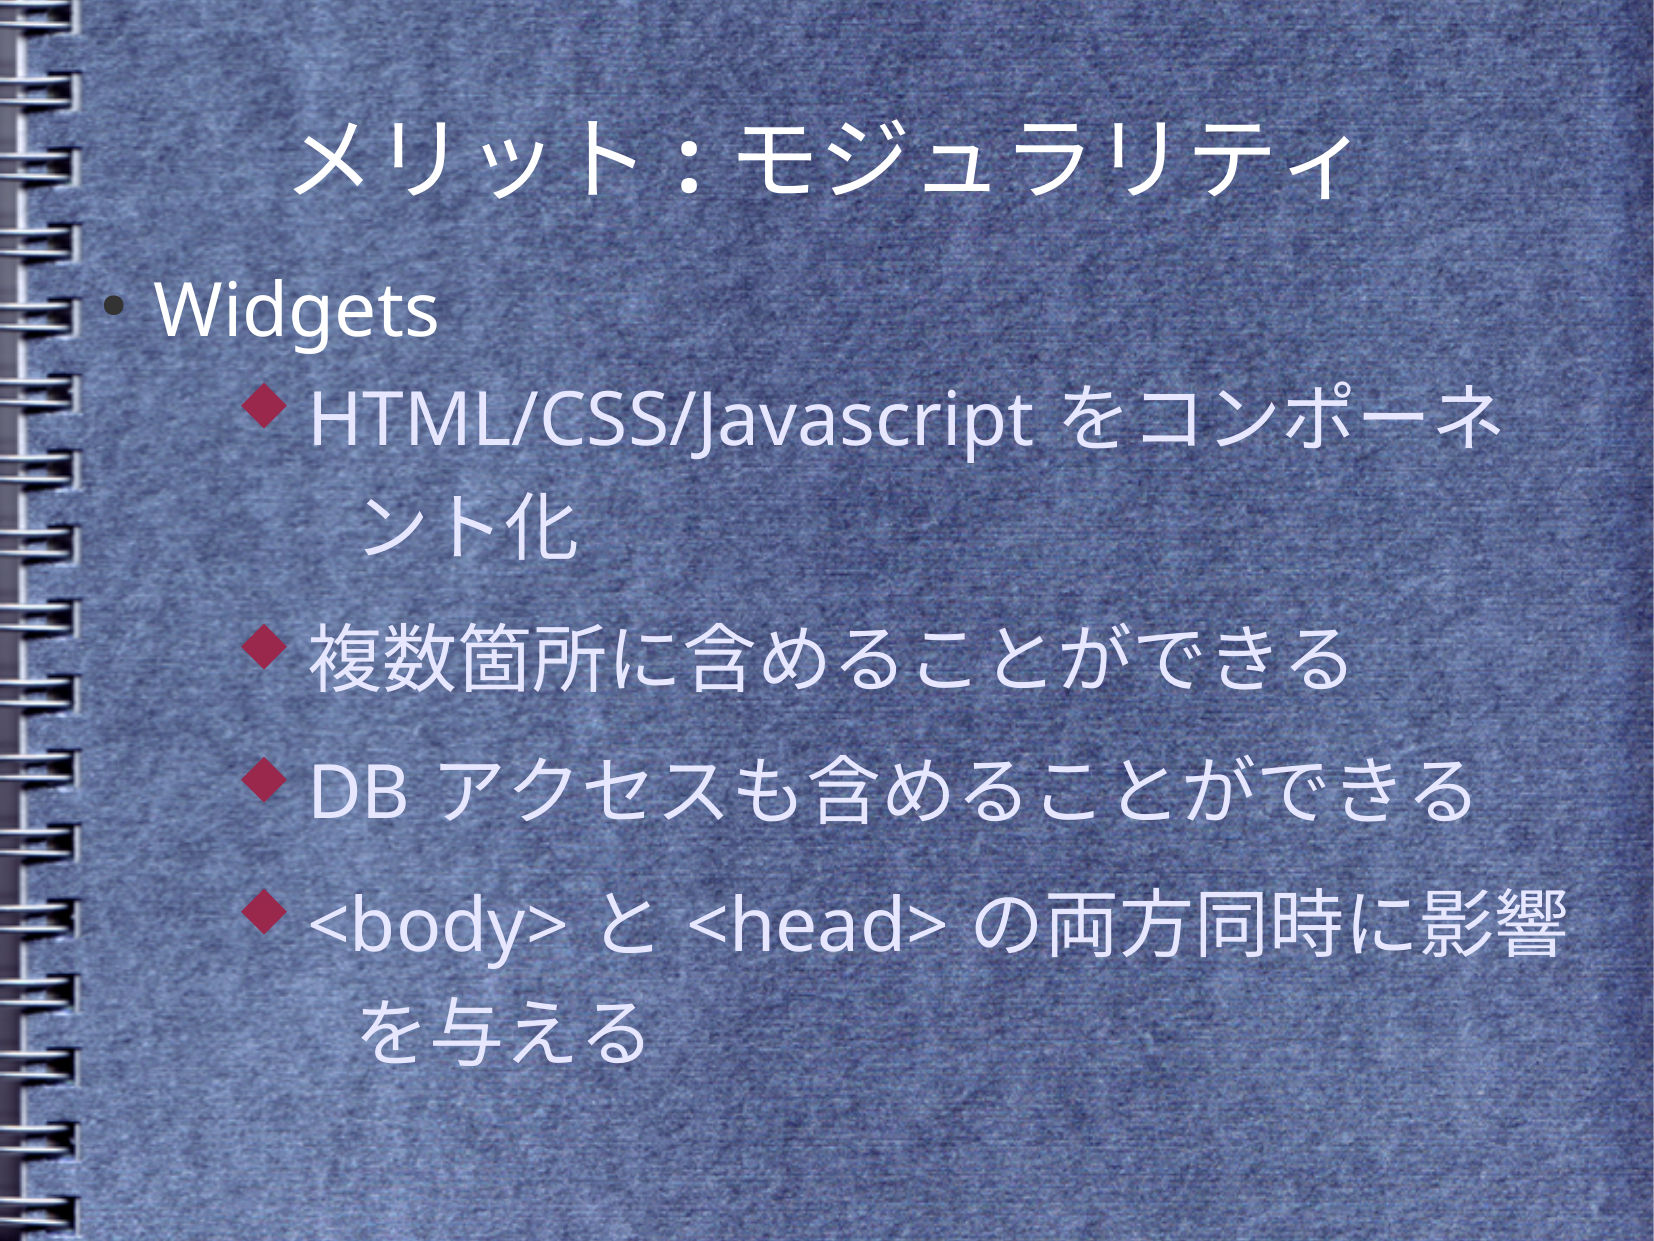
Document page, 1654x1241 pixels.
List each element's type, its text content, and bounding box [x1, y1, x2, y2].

picture [0, 0, 1654, 1241]
title メリット:モジュラリティ [82, 49, 1571, 256]
list Widgets HTML/CSS/Javascriptをコンポーネント化 複数箇所に含めることができる DBアクセスも含めることができる <body>と<head>の両方同時に影響を与える [82, 256, 1571, 1217]
